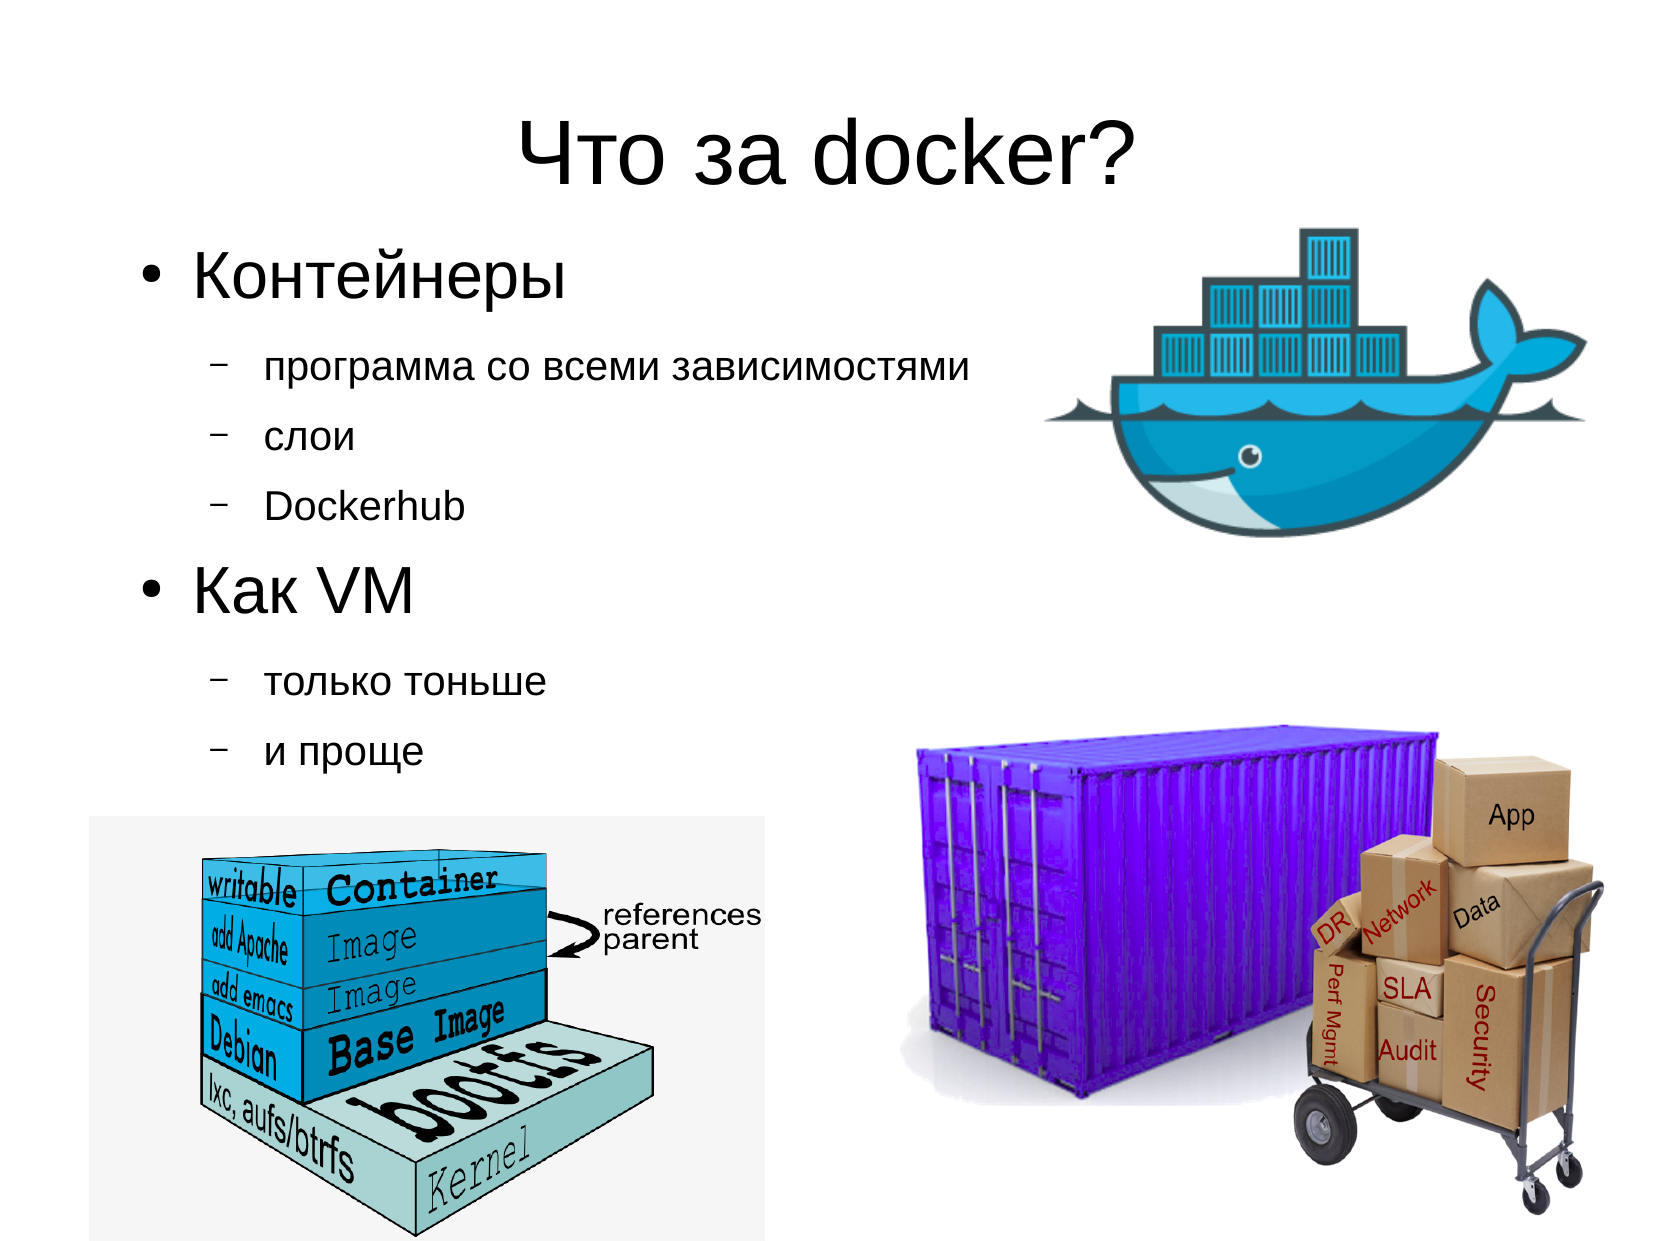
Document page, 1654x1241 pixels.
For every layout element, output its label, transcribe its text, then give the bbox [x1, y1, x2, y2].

title Что за docker? [82, 49, 1571, 257]
list Контейнеры программа со всеми зависимостями cлои Dockerhub Как VM только тоньше и проще [121, 238, 1610, 958]
picture [89, 816, 765, 1241]
picture [1010, 215, 1636, 556]
picture [900, 724, 1654, 1223]
